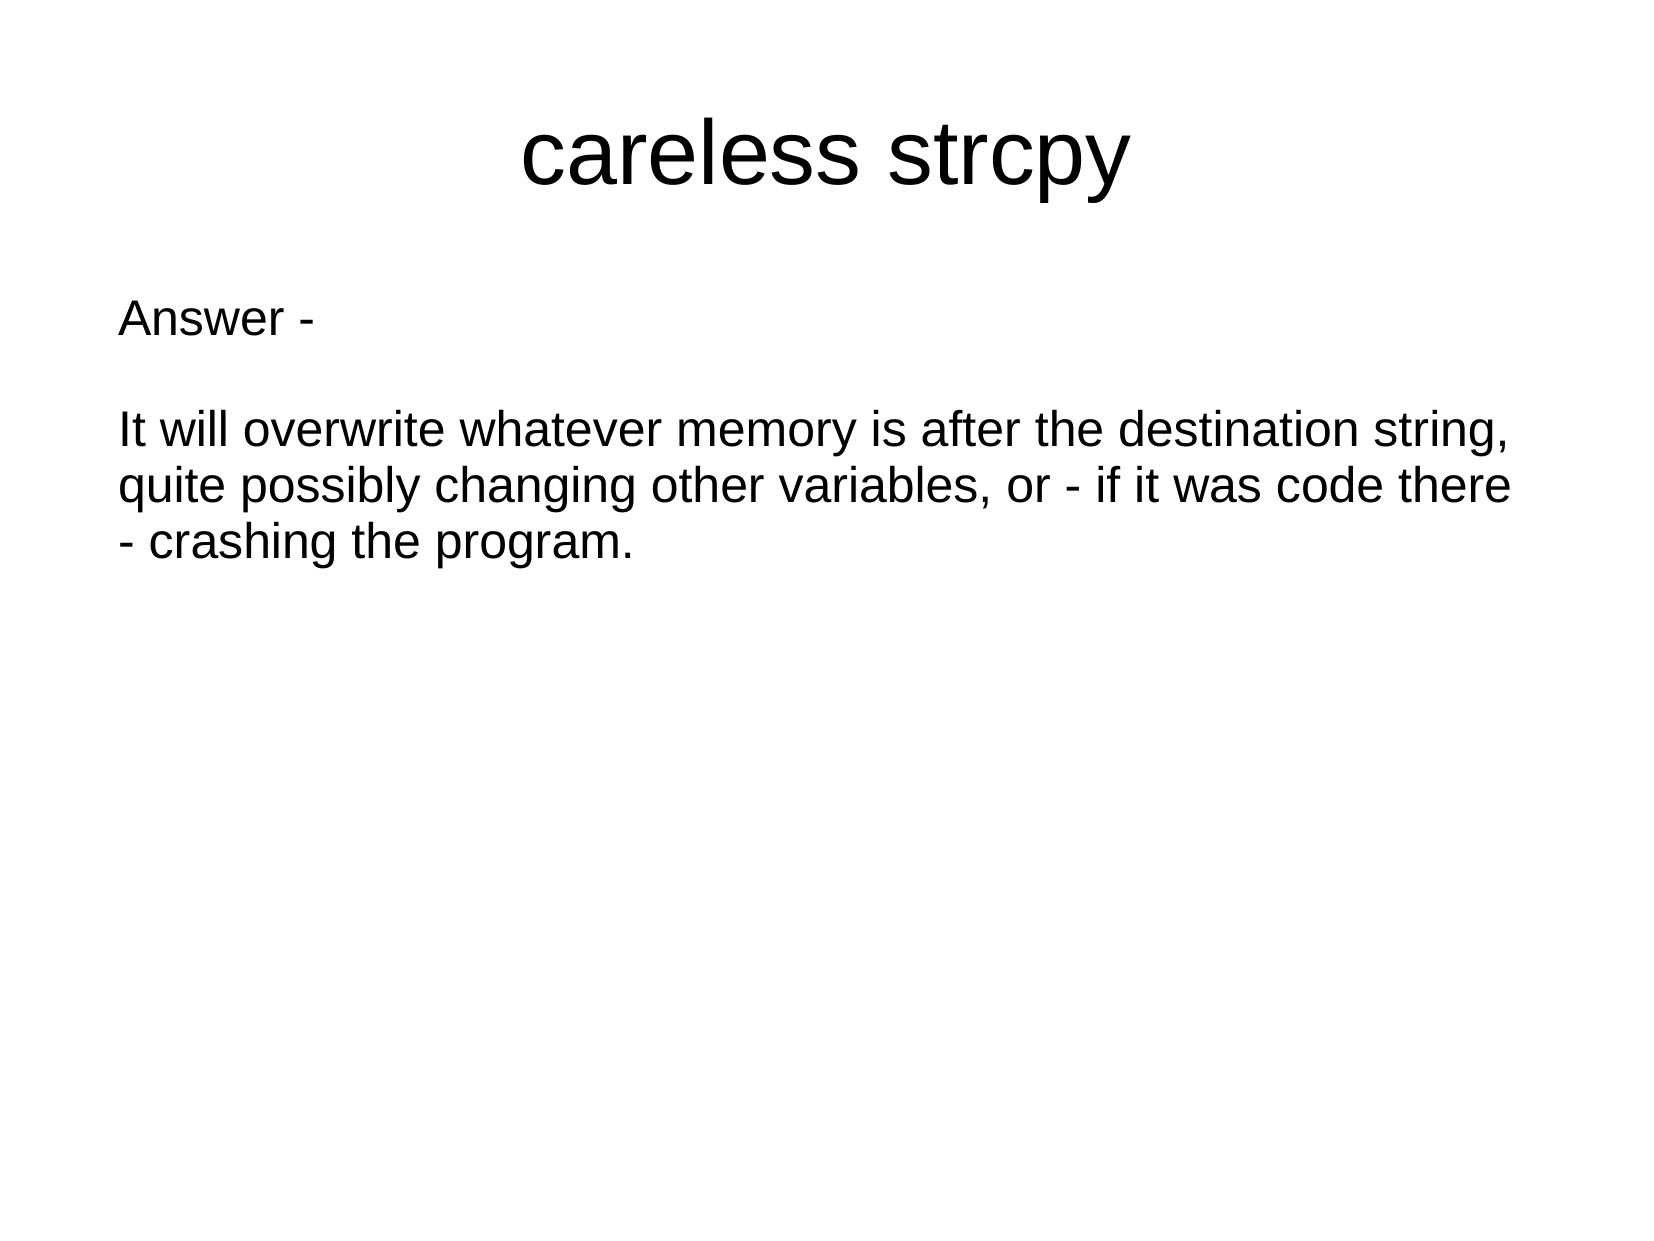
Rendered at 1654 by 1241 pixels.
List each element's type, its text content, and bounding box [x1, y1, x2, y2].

title careless strcpy [82, 49, 1571, 257]
subtitle Answer - It will overwrite whatever memory is after the destination string, quite possibly changing other variables, or - if it was code there - crashing the program. [118, 290, 1538, 1158]
